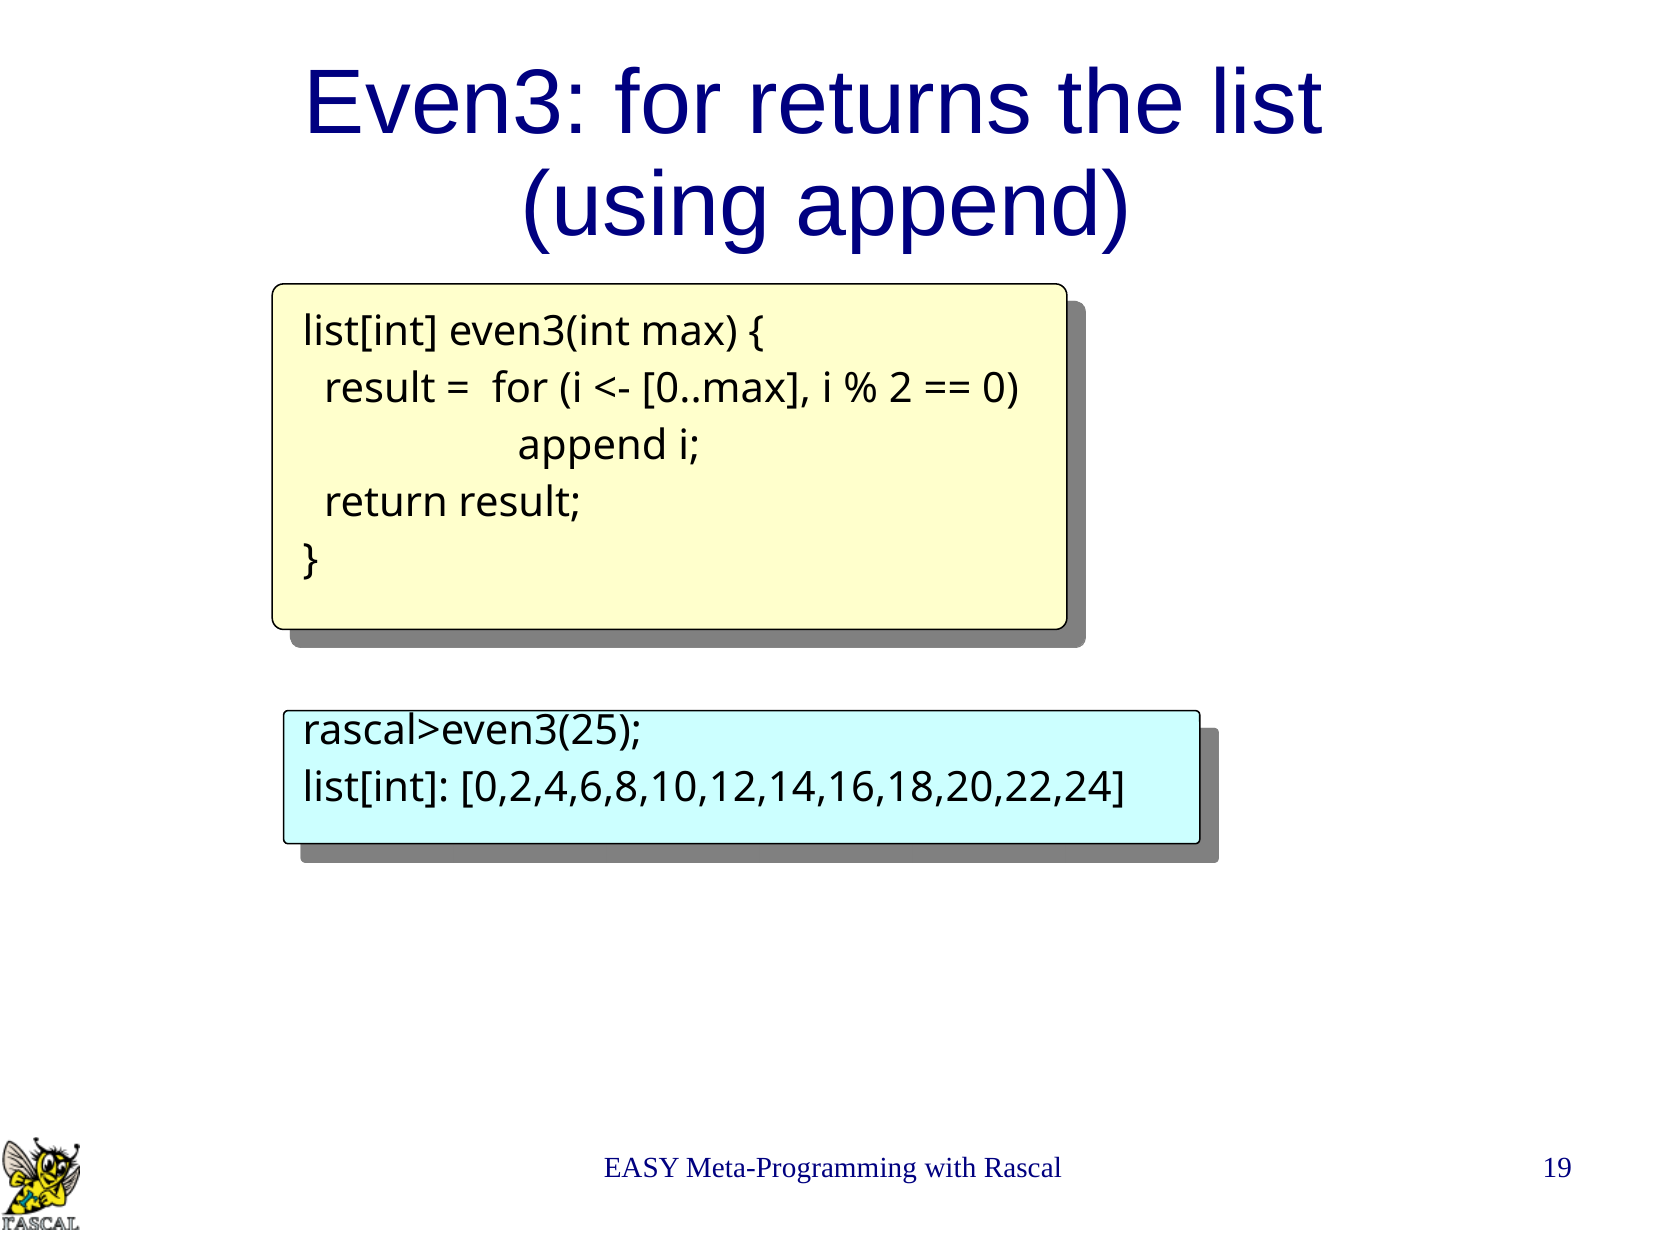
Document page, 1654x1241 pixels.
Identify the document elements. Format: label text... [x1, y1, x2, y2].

title Even3: for returns the list (using append) [82, 49, 1571, 257]
text_box list[int] even3(int max) { result = for (i <- [0..max], i % 2 == 0) append i; return result; } rascal>even3(25); list[int]: [0,2,4,6,8,10,12,14,16,18,20,22,24] [287, 293, 1238, 833]
text_box [283, 710, 1200, 844]
text_box [272, 283, 1067, 630]
picture [1, 1137, 80, 1230]
